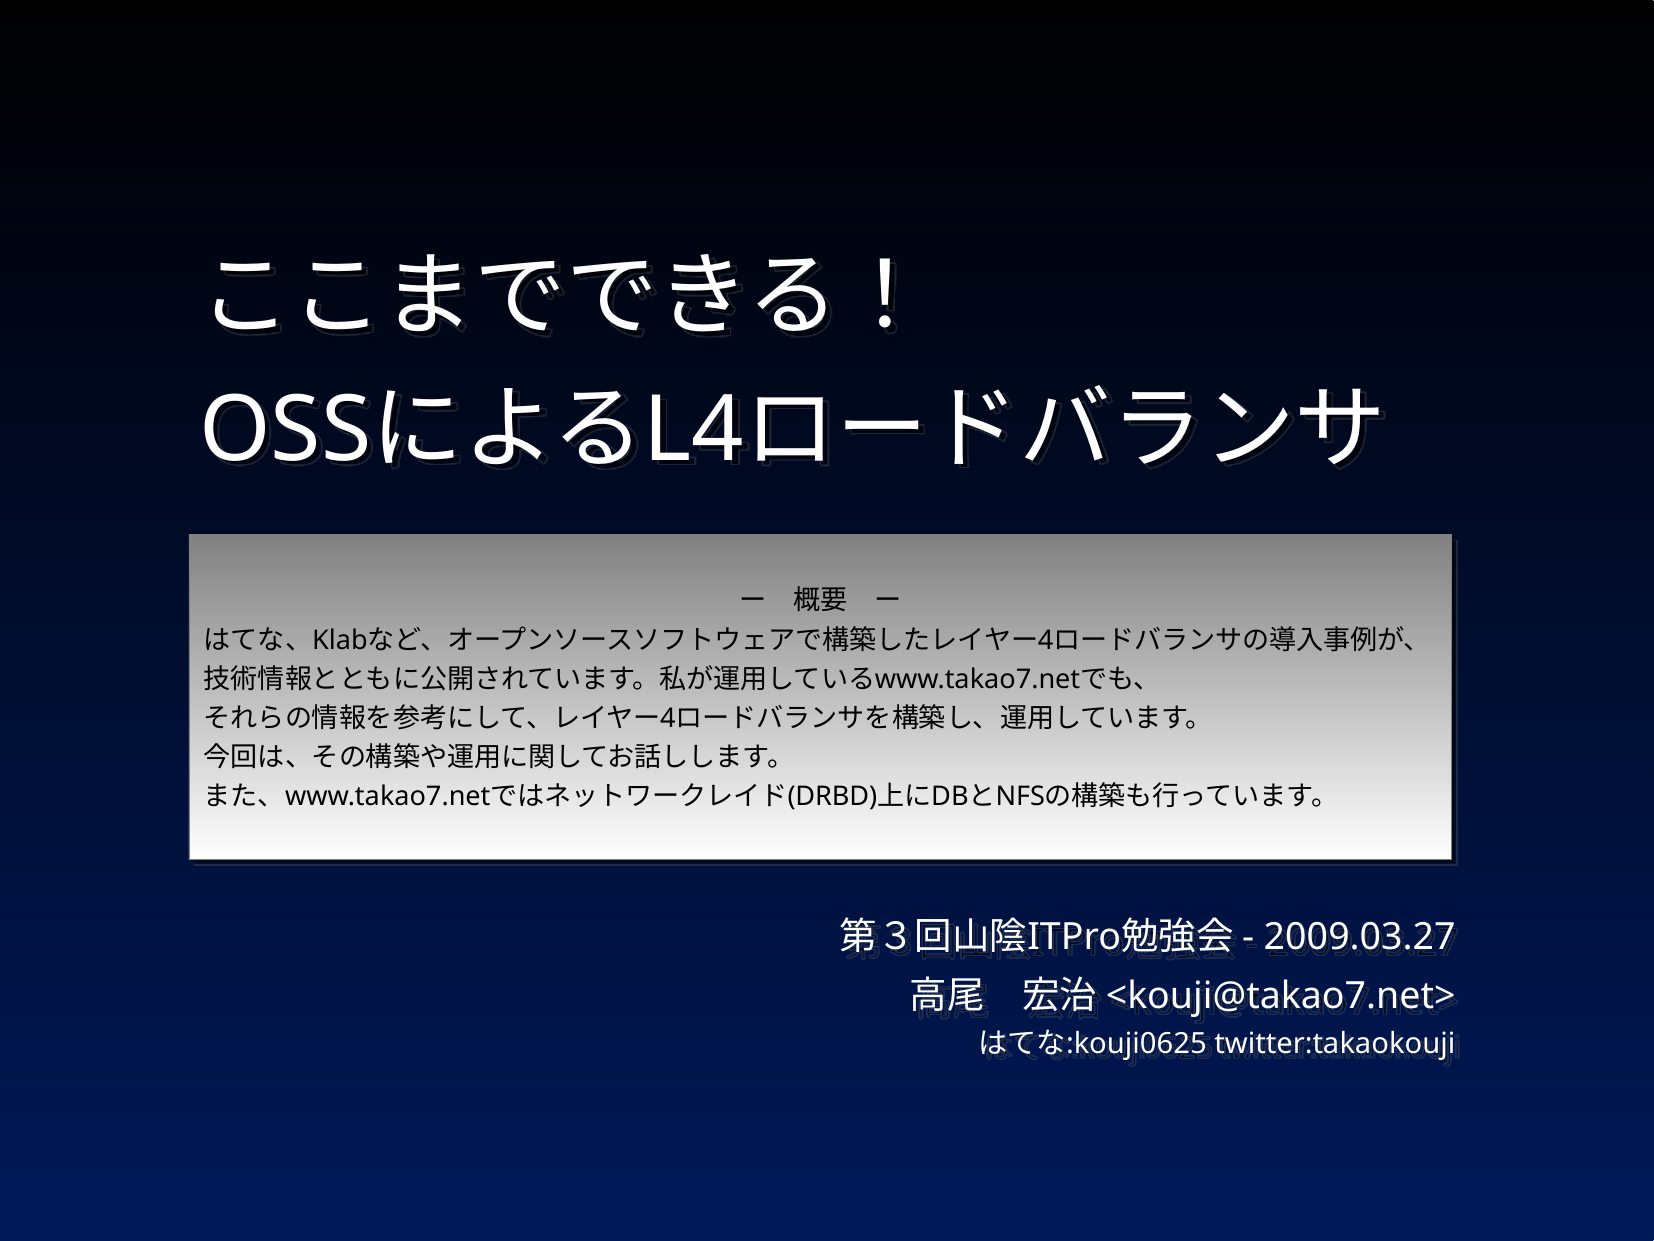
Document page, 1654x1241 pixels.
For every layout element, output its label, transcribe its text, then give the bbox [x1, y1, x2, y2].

text_box 高尾 宏治 <kouji@takao7.net> はてな:kouji0625 twitter:takaokouji [791, 957, 1471, 1073]
text_box 第３回山陰ITPro勉強会 - 2009.03.27 [761, 898, 1471, 970]
text_box ここまでできる！ OSSによるL4ロードバランサ [184, 213, 1514, 504]
text_box ー 概要 ー はてな、Klabなど、オープンソースソフトウェアで構築したレイヤー4ロードバランサの導入事例が、 技術情報とともに公開されています。私が運用しているwww.takao7.netでも、 それらの情報を参考にして、レイヤー4ロードバランサを構築し、運用しています。 今回は、その構築や運用に関してお話しします。 また、www.takao7.netではネットワークレイド(DRBD)上にDBとNFSの構築も行っています。 [188, 534, 1452, 860]
